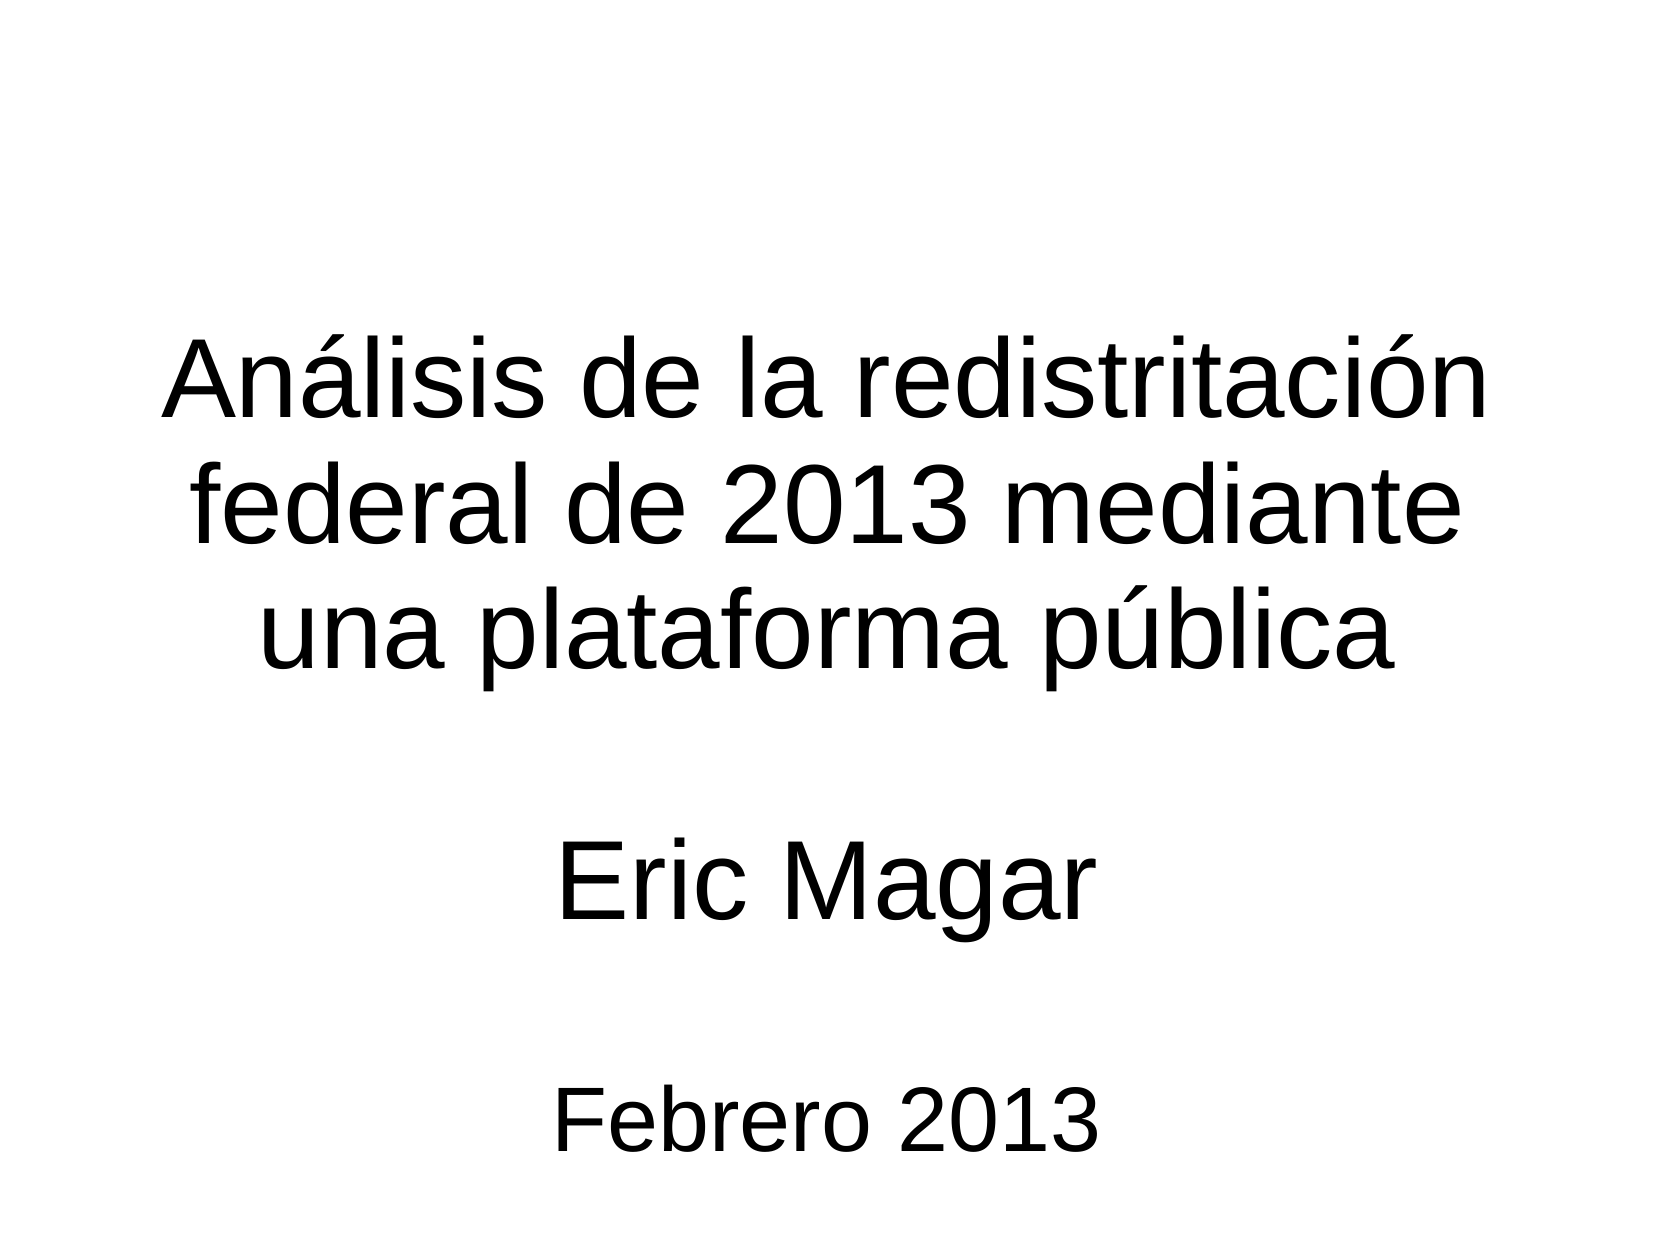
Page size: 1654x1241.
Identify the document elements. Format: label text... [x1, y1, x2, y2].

title Análisis de la redistritación federal de 2013 mediante una plataforma pública Eric Magar Febrero 2013 [82, 315, 1571, 1172]
